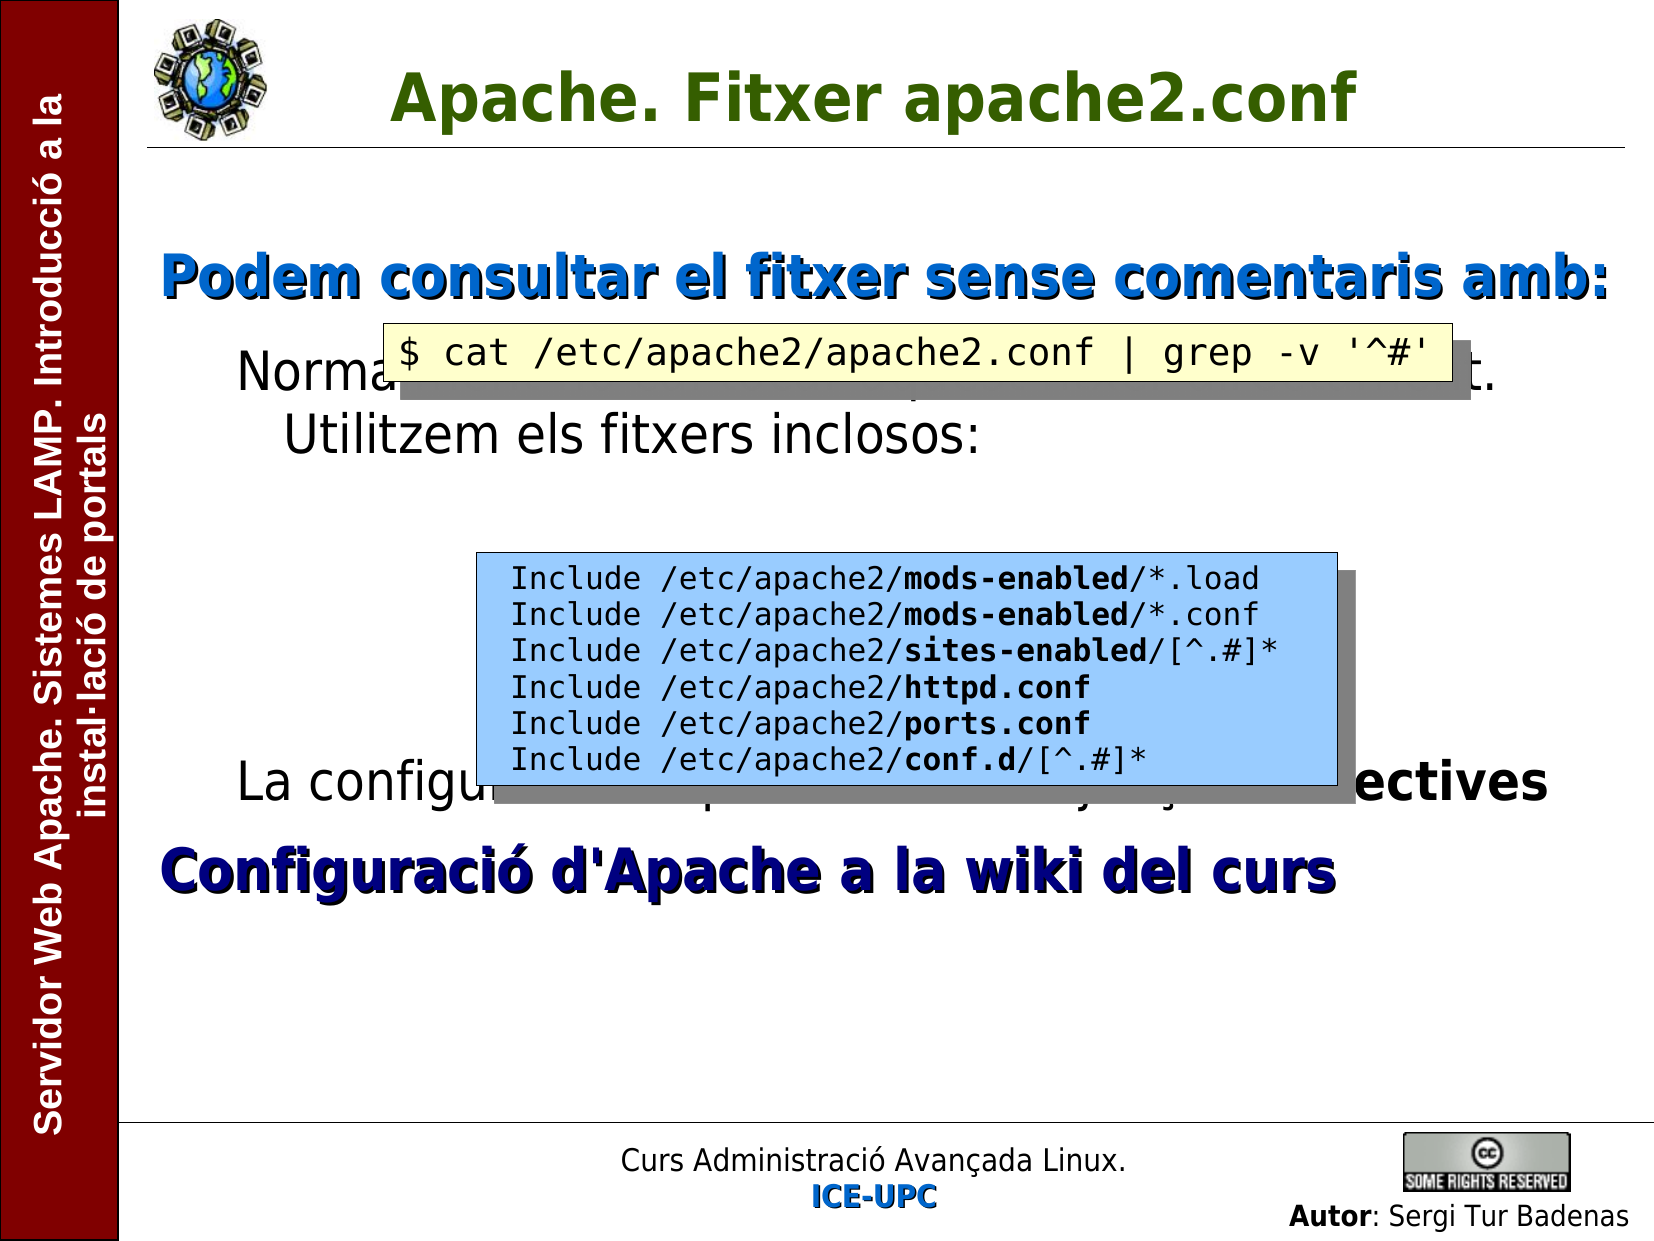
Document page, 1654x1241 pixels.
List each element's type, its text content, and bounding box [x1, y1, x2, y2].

picture [154, 19, 268, 56]
list Podem consultar el fitxer sense comentaris amb: Normalment no cal tocar aquest fitxer directament. Utilitzem els fitxers inclosos: La configuració d'Apache es fa mitjançant directives Configuració d'Apache a la wiki del curs [141, 242, 1630, 1078]
picture [1403, 1132, 1571, 1192]
text_box Include /etc/apache2/mods-enabled/*.load Include /etc/apache2/mods-enabled/*.conf Include /etc/apache2/sites-enabled/[^.#]* Include /etc/apache2/httpd.conf Include /etc/apache2/ports.conf Include /etc/apache2/conf.d/[^.#]* [476, 552, 1338, 786]
text_box $ cat /etc/apache2/apache2.conf | grep -v '^#' [383, 323, 1453, 382]
title Apache. Fitxer apache2.conf [129, 56, 1619, 141]
